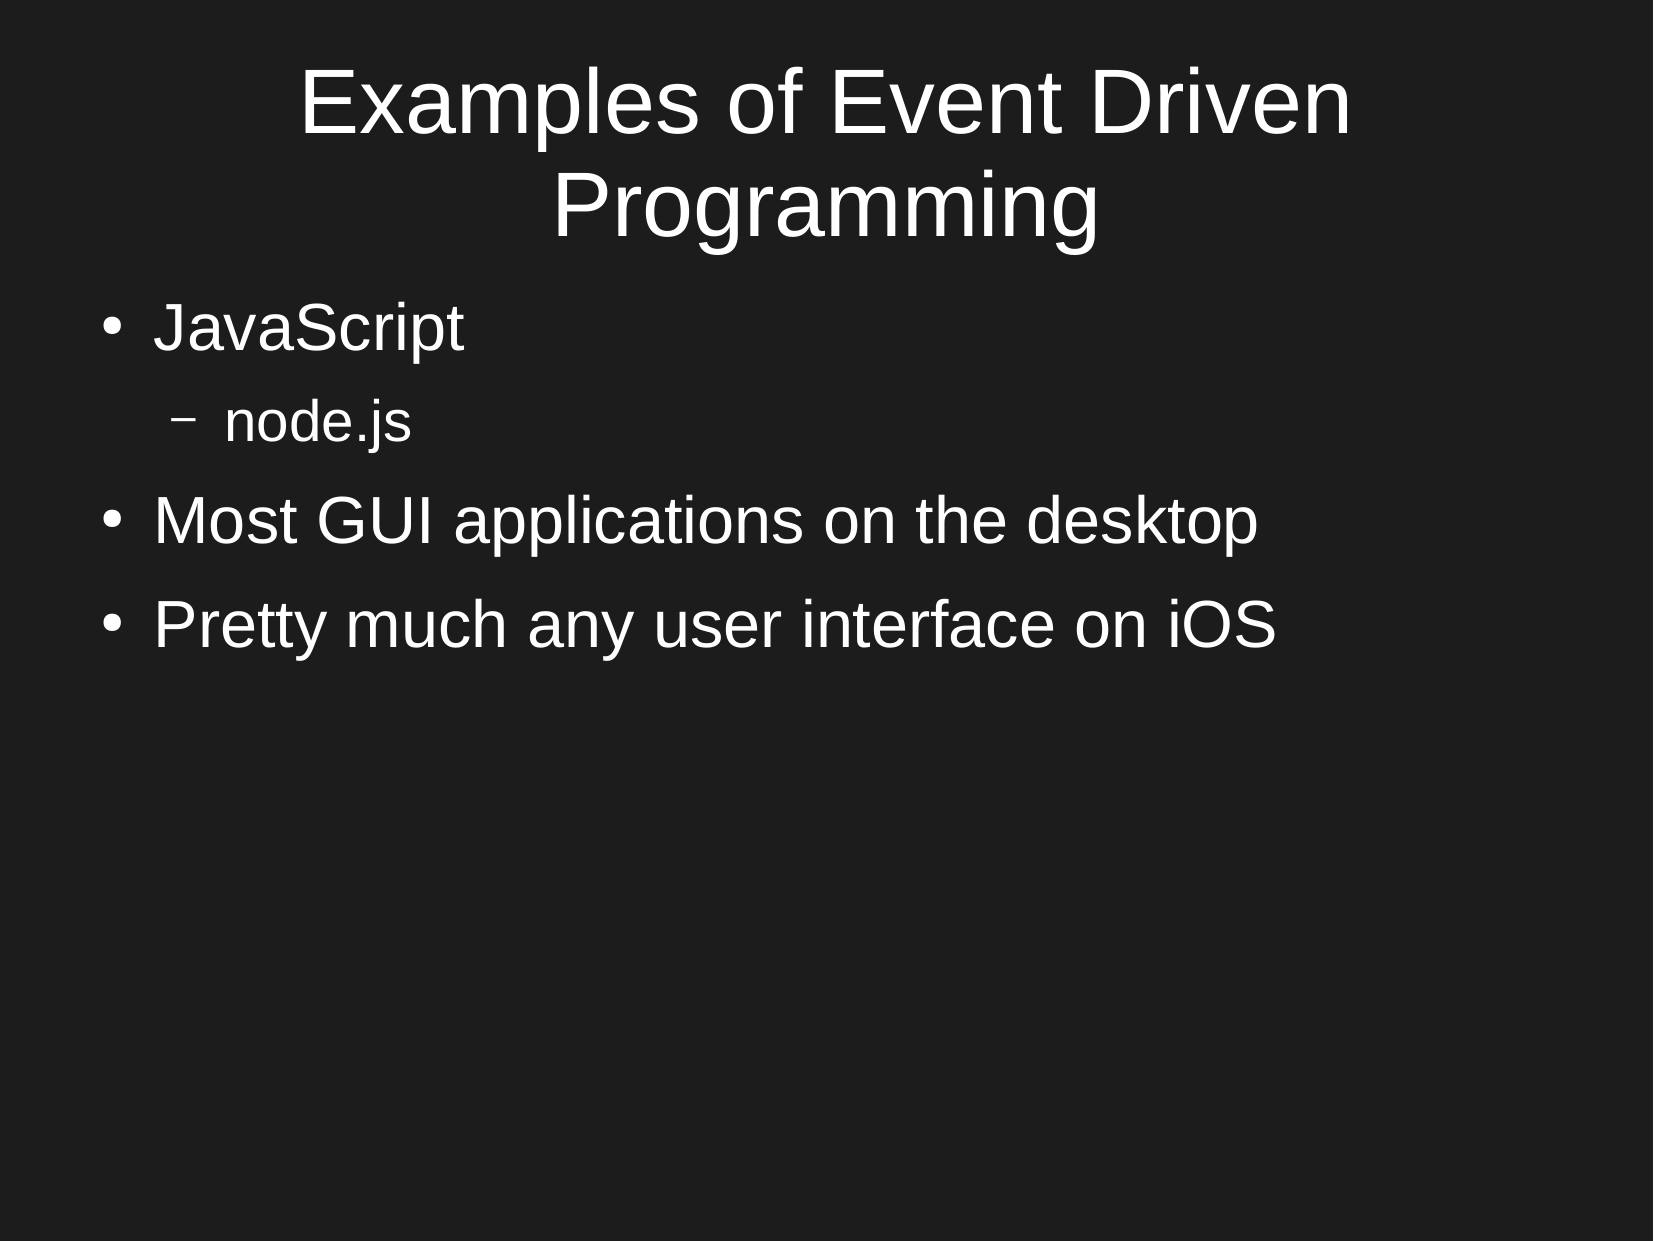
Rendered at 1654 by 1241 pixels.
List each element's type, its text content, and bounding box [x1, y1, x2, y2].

title Examples of Event Driven Programming [82, 49, 1571, 257]
list JavaScript node.js Most GUI applications on the desktop Pretty much any user interface on iOS [82, 290, 1571, 1010]
